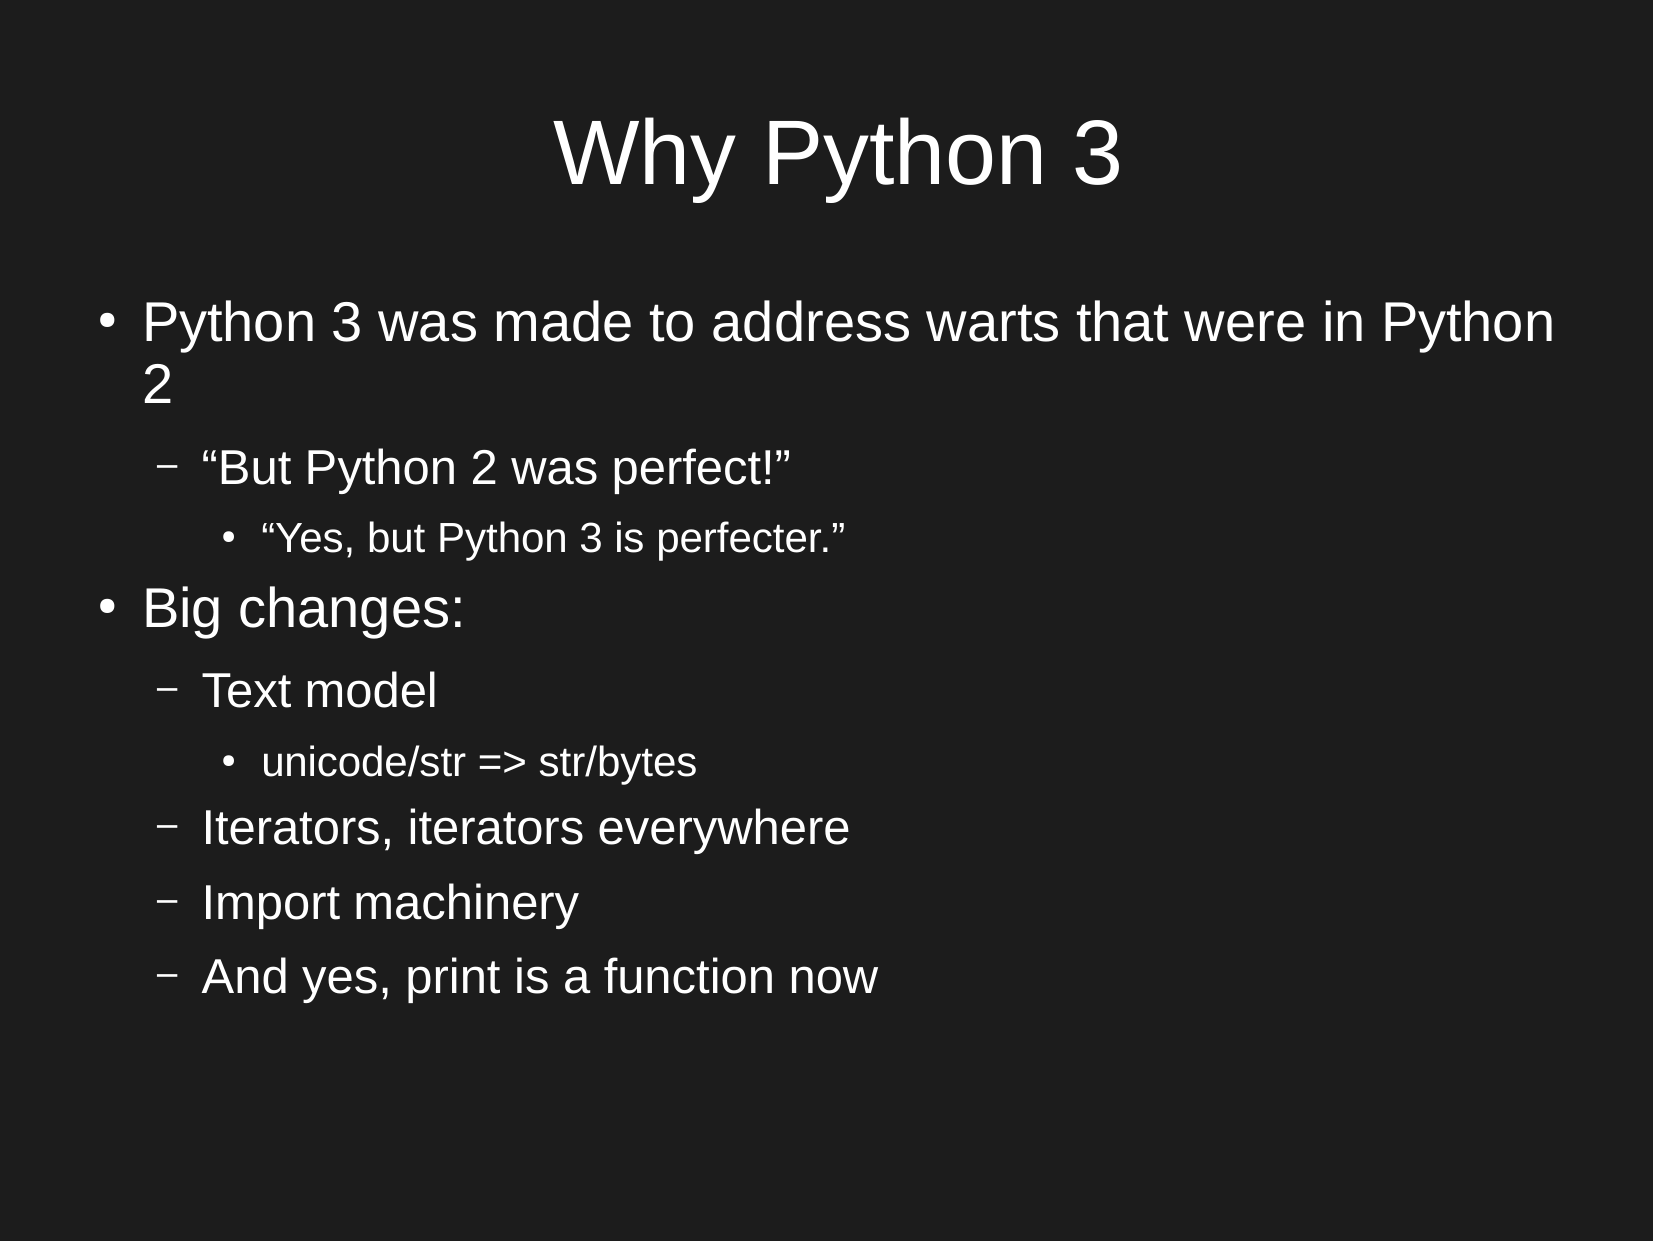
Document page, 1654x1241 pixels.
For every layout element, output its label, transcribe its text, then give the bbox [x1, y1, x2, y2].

title Why Python 3 [82, 49, 1571, 257]
list Python 3 was made to address warts that were in Python 2 “But Python 2 was perfect!” “Yes, but Python 3 is perfecter.” Big changes: Text model unicode/str => str/bytes Iterators, iterators everywhere Import machinery And yes, print is a function now [82, 290, 1571, 1010]
